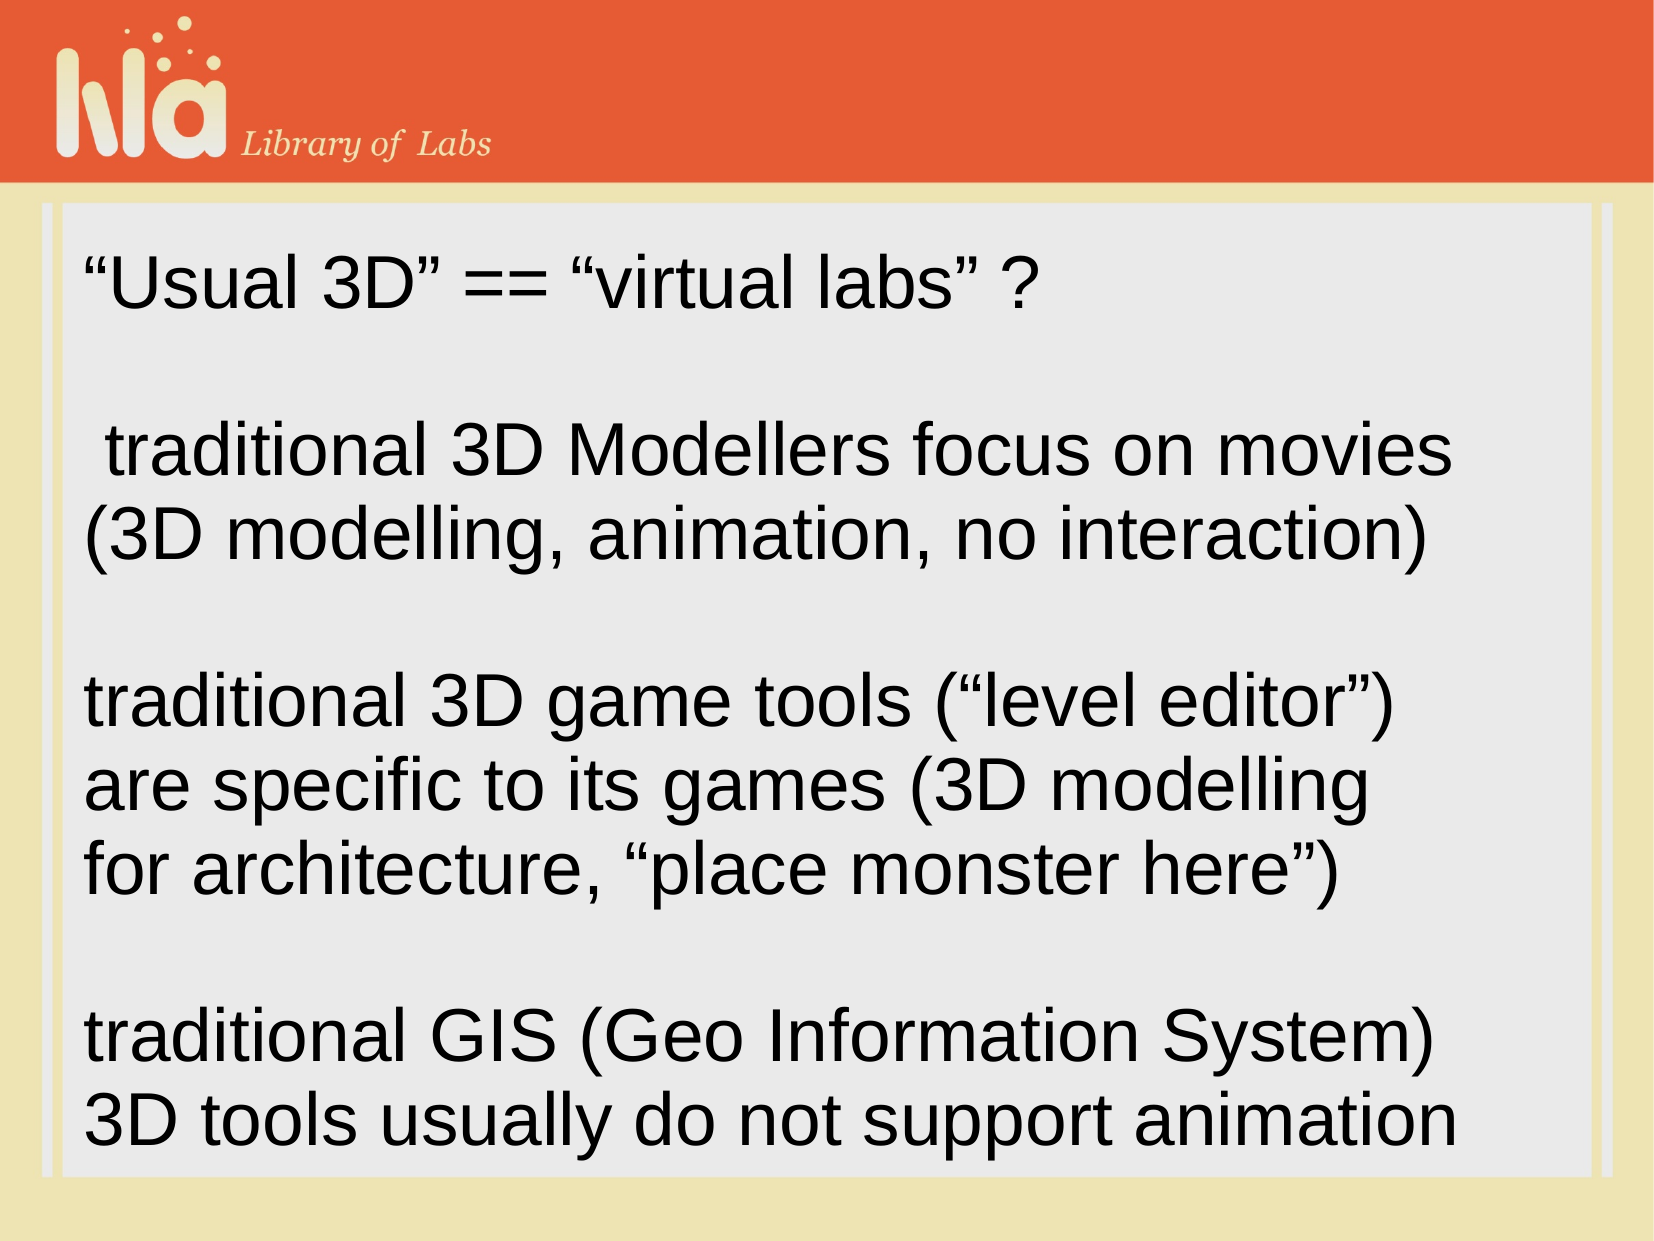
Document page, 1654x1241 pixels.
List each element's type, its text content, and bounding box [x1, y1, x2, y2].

picture [0, 0, 1654, 1241]
text_box “Usual 3D” == “virtual labs” ? traditional 3D Modellers focus on movies (3D modelling, animation, no interaction) traditional 3D game tools (“level editor”) are specific to its games (3D modelling for architecture, “place monster here”) traditional GIS (Geo Information System) 3D tools usually do not support animation [68, 234, 1625, 1170]
